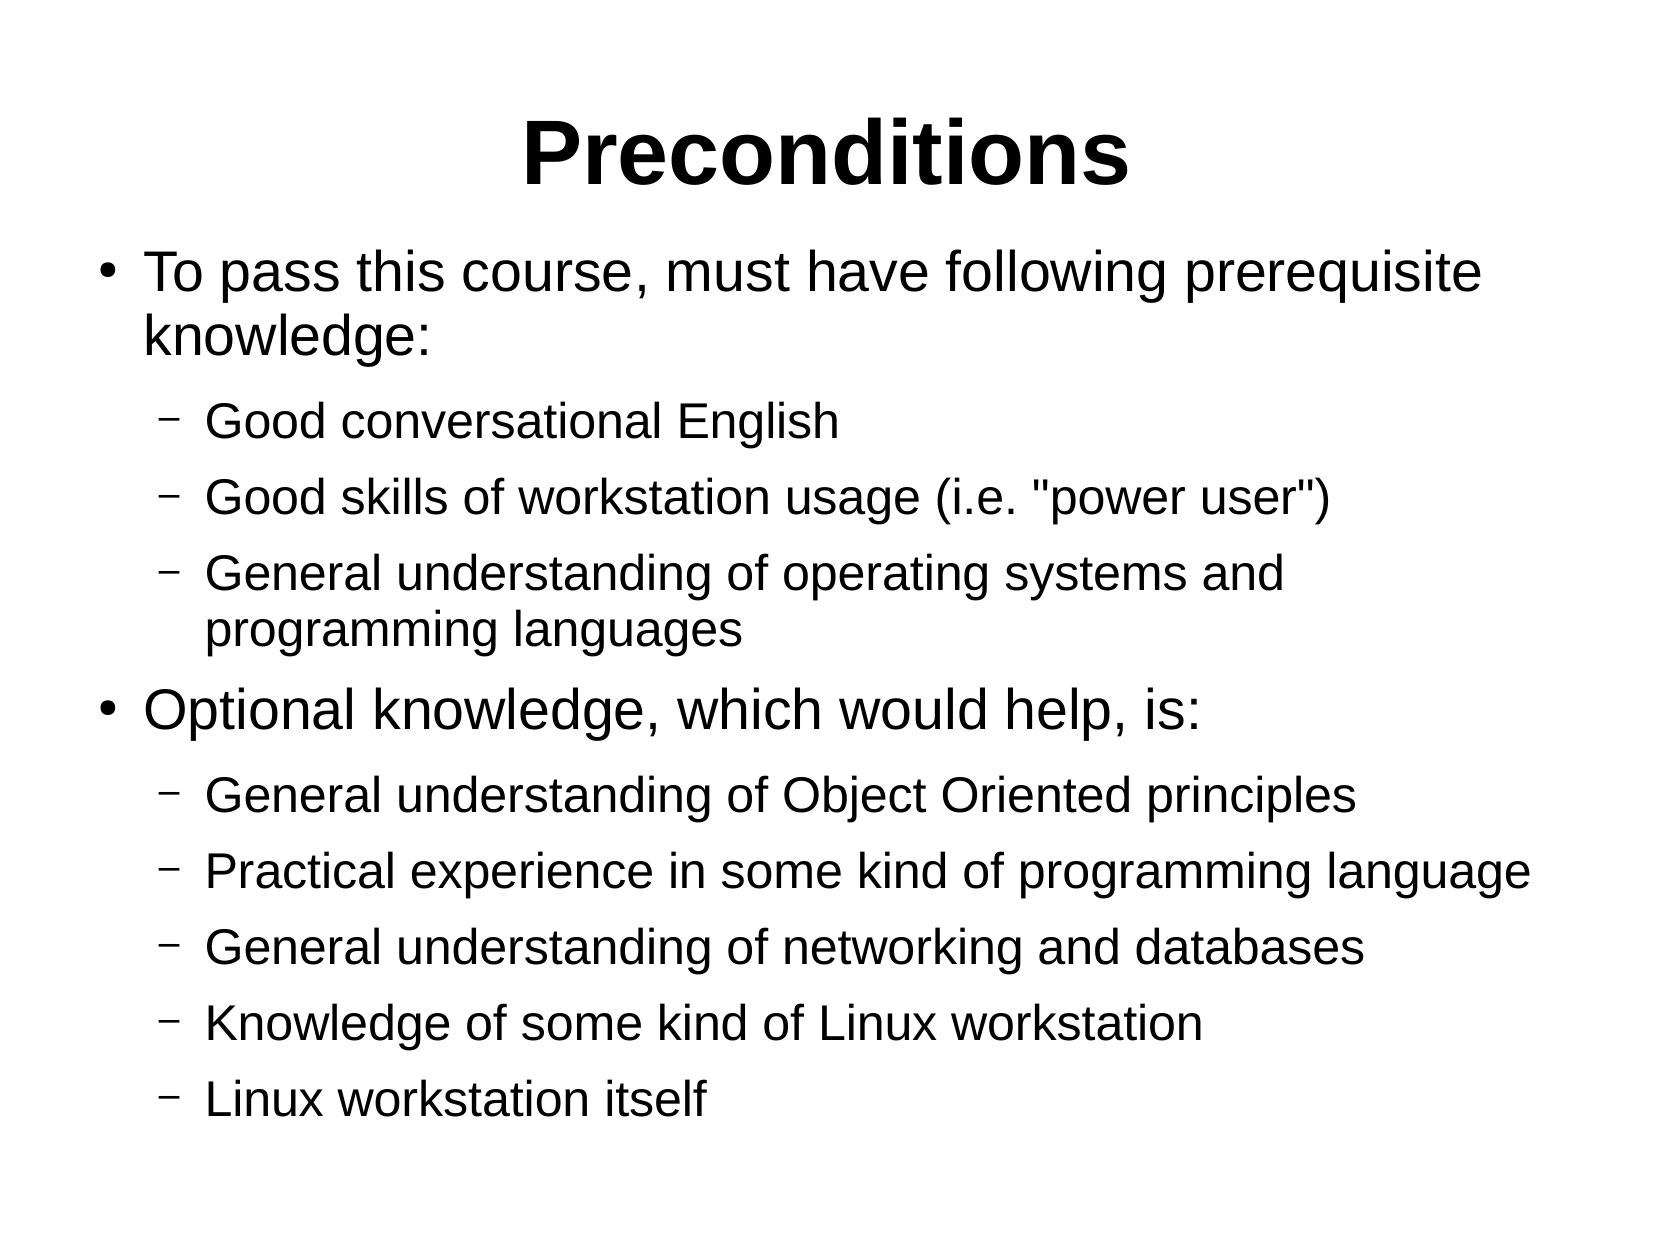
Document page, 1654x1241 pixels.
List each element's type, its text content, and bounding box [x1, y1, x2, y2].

list To pass this course, must have following prerequisite knowledge: Good conversational English Good skills of workstation usage (i.e. "power user") General understanding of operating systems and programming languages Optional knowledge, which would help, is: General understanding of Object Oriented principles Practical experience in some kind of programming language General understanding of networking and databases Knowledge of some kind of Linux workstation Linux workstation itself [82, 240, 1538, 1186]
title Preconditions [82, 49, 1571, 257]
